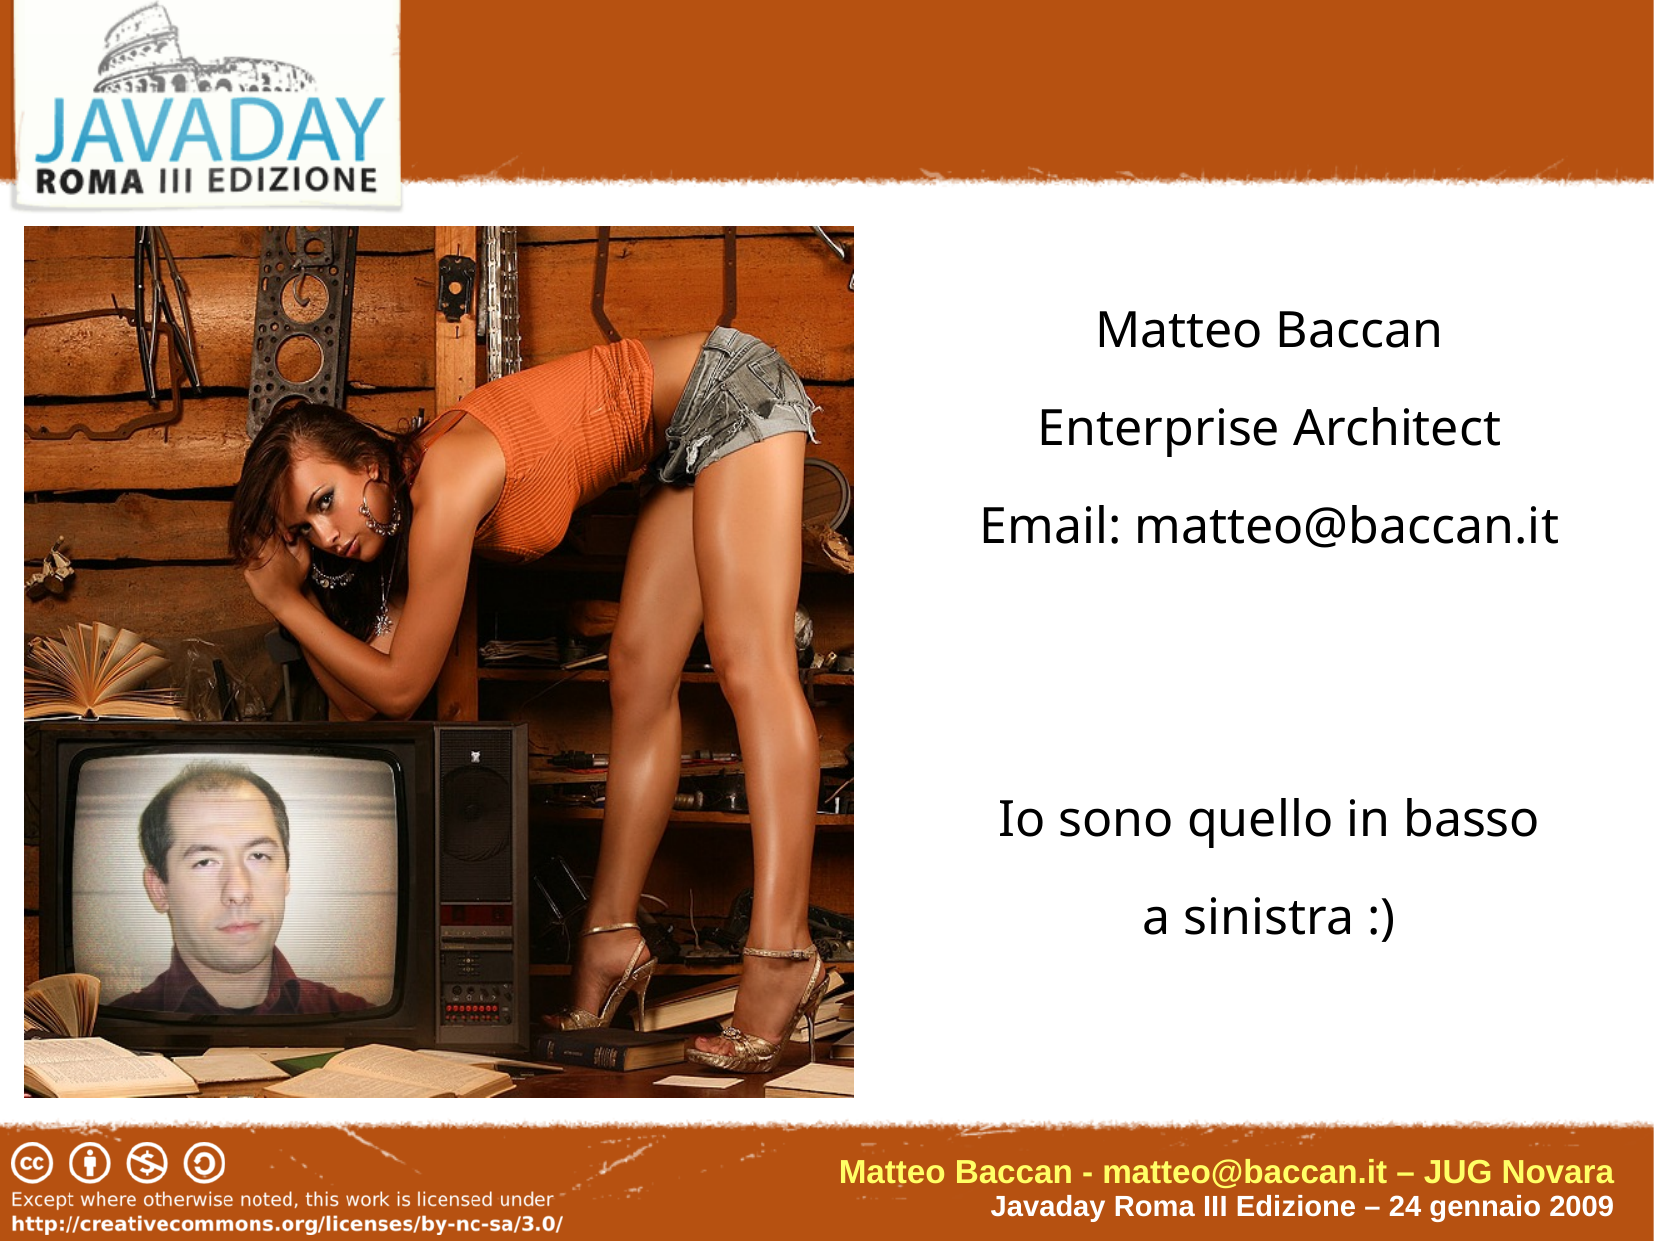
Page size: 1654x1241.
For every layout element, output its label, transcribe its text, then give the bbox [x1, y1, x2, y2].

list Matteo Baccan Enterprise Architect Email: matteo@baccan.it Io sono quello in basso a sinistra :) [912, 294, 1609, 894]
picture [0, 0, 1654, 1241]
